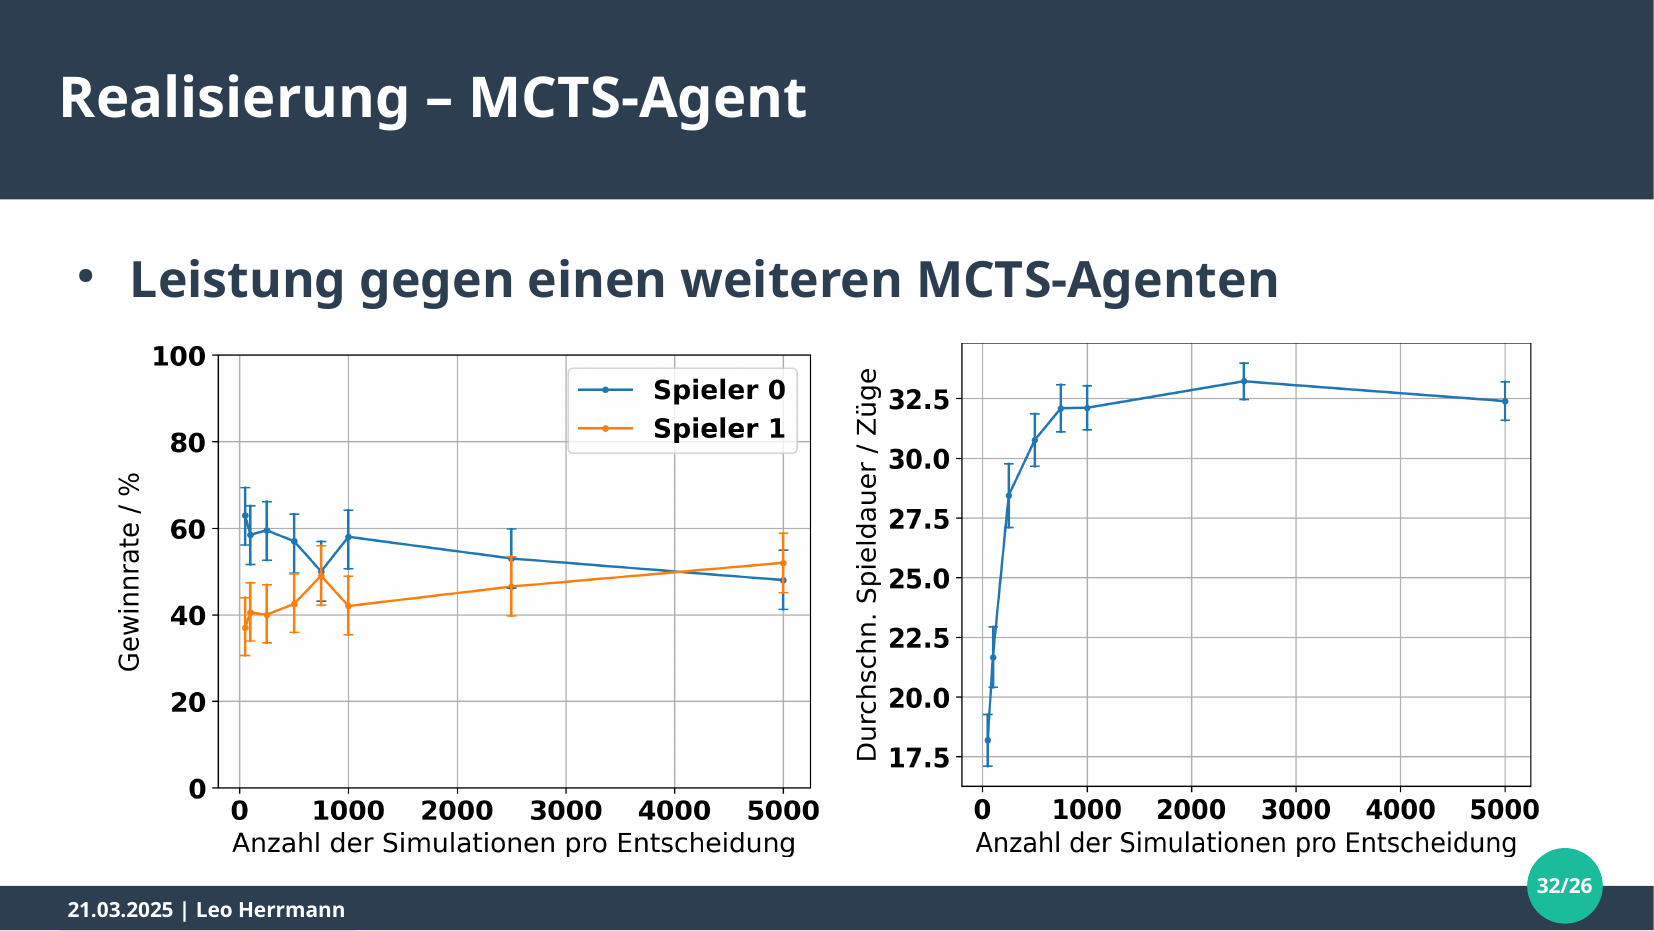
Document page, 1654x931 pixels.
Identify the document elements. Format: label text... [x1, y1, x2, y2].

picture [118, 345, 820, 857]
list Leistung gegen einen weiteren MCTS-Agenten [59, 243, 1595, 325]
title Realisierung – MCTS-Agent [59, 37, 1595, 156]
picture [856, 343, 1540, 857]
